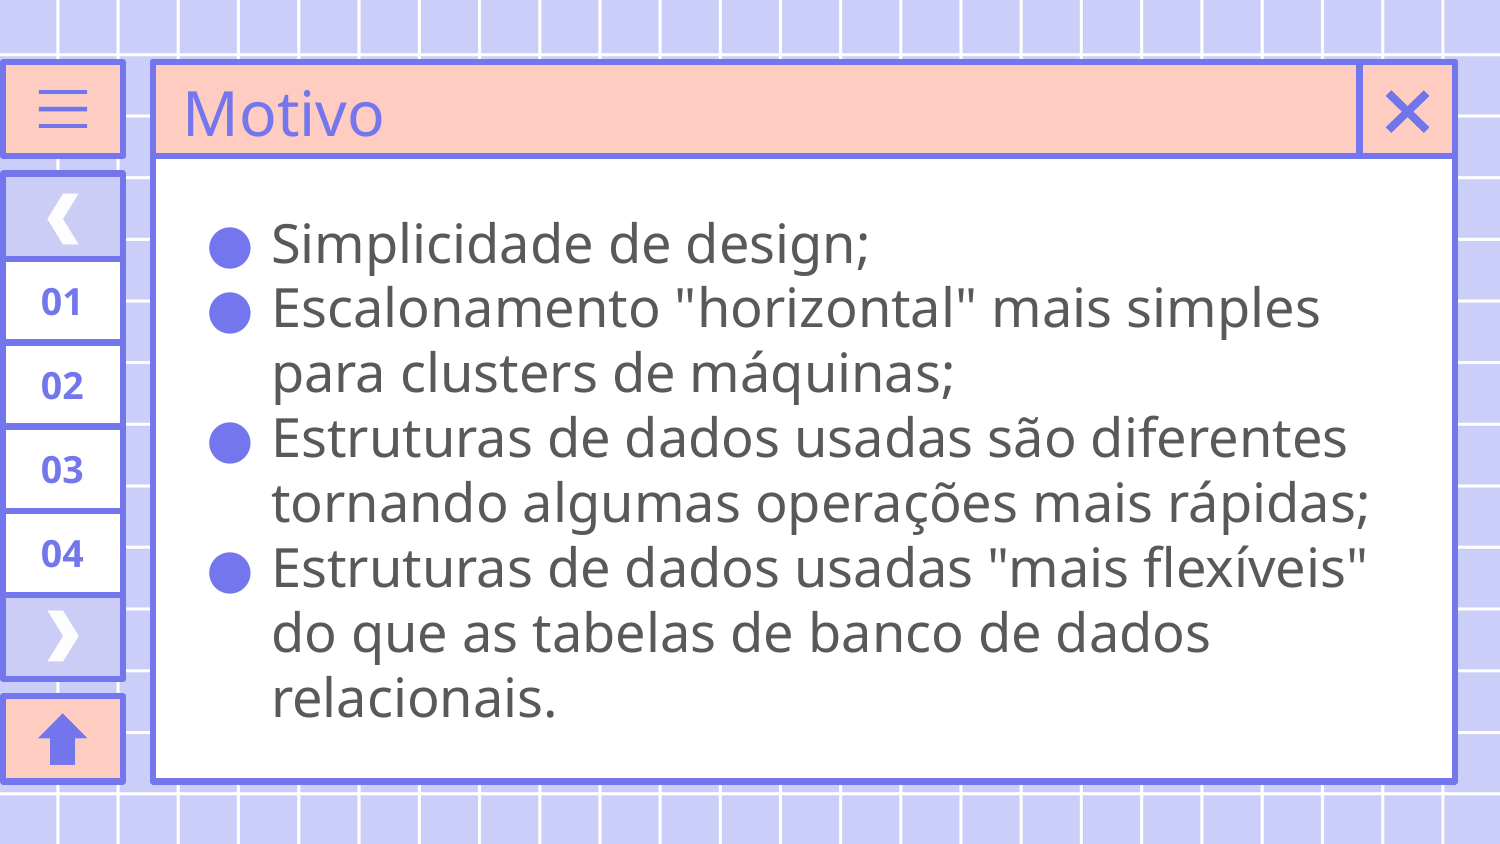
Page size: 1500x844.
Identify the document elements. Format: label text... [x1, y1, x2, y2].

subtitle Simplicidade de design; Escalonamento "horizontal" mais simples para clusters de máquinas; Estruturas de dados usadas são diferentes tornando algumas operações mais rápidas; Estruturas de dados usadas "mais flexíveis" do que as tabelas de banco de dados relacionais. [196, 158, 1415, 779]
picture [38, 610, 88, 662]
picture [38, 193, 88, 245]
text_box 01 [20, 281, 104, 319]
picture [37, 713, 87, 765]
text_box 04 [20, 533, 104, 572]
picture [0, 0, 1500, 844]
text_box 02 [20, 365, 104, 403]
picture [38, 90, 88, 128]
title Motivo [182, 64, 1318, 159]
text_box 03 [20, 449, 104, 487]
